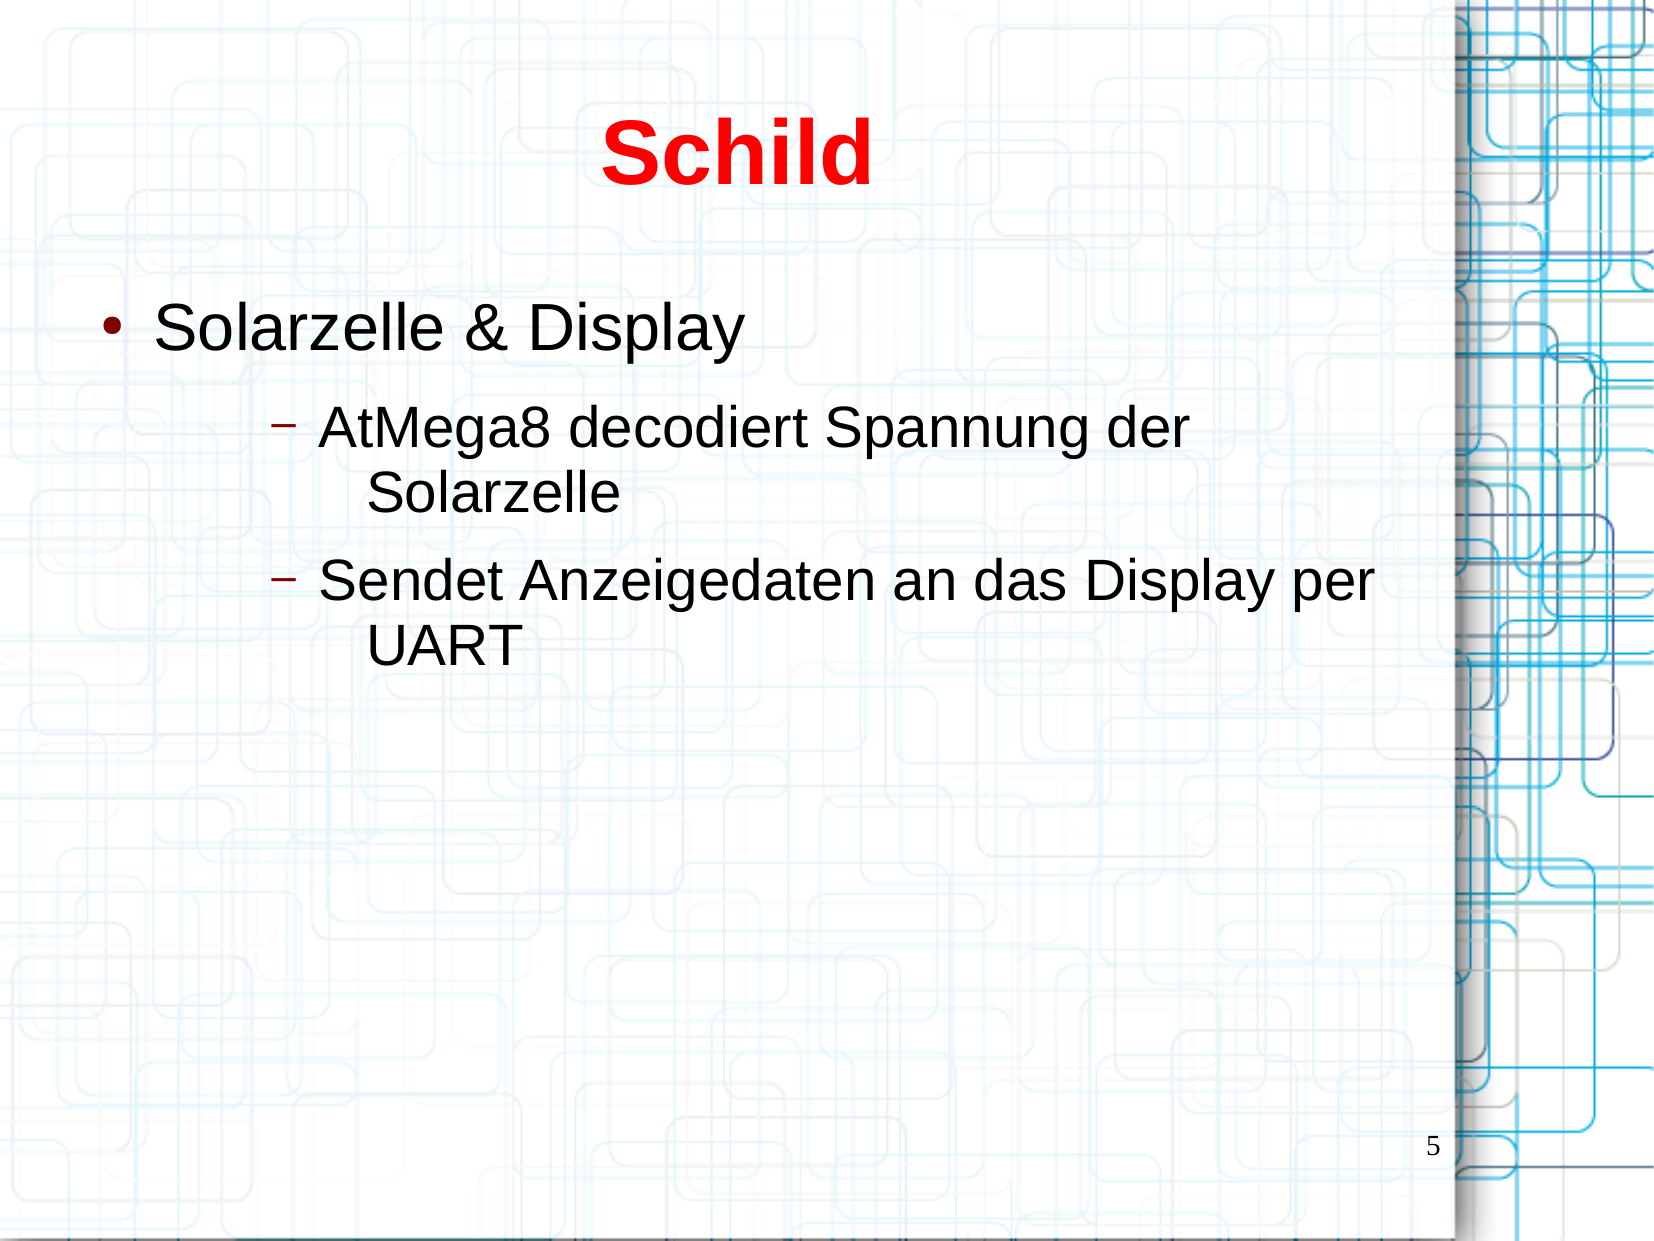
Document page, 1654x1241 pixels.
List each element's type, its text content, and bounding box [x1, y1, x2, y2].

list Solarzelle & Display AtMega8 decodiert Spannung der Solarzelle Sendet Anzeigedaten an das Display per UART [82, 290, 1418, 1106]
title Schild [59, 51, 1418, 255]
picture [0, 0, 1654, 1241]
